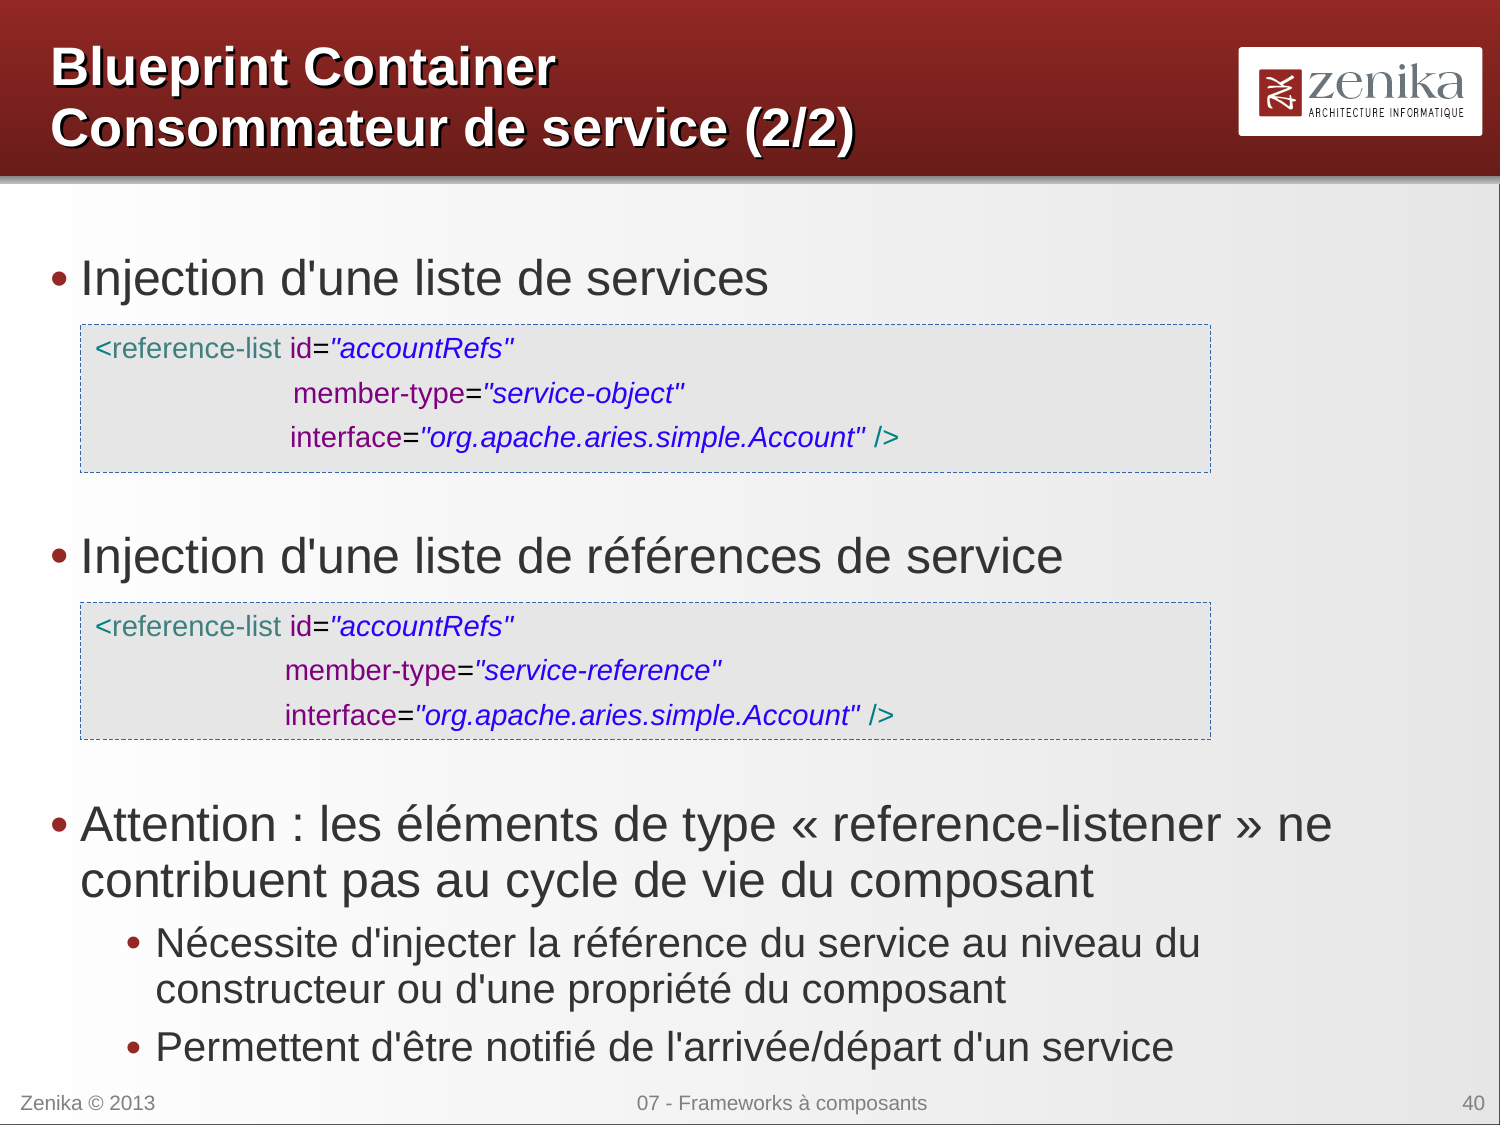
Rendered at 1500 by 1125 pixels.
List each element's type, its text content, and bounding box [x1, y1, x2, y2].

list <reference-list id="accountRefs" member-type="service-reference" interface="org.apache.aries.simple.Account" /> [80, 602, 1211, 740]
list <reference-list id="accountRefs" member-type="service-object" interface="org.apache.aries.simple.Account" /> [80, 324, 1211, 473]
picture [1257, 58, 1464, 125]
list Injection d'une liste de services Injection d'une liste de références de service Attention : les éléments de type « reference-listener » ne contribuent pas au cycle de vie du composant Nécessite d'injecter la référence du service au niveau du constructeur ou d'une propriété du composant Permettent d'être notifié de l'arrivée/départ d'un service [50, 249, 1435, 1071]
title Blueprint Container Consommateur de service (2/2) [50, 15, 1206, 180]
